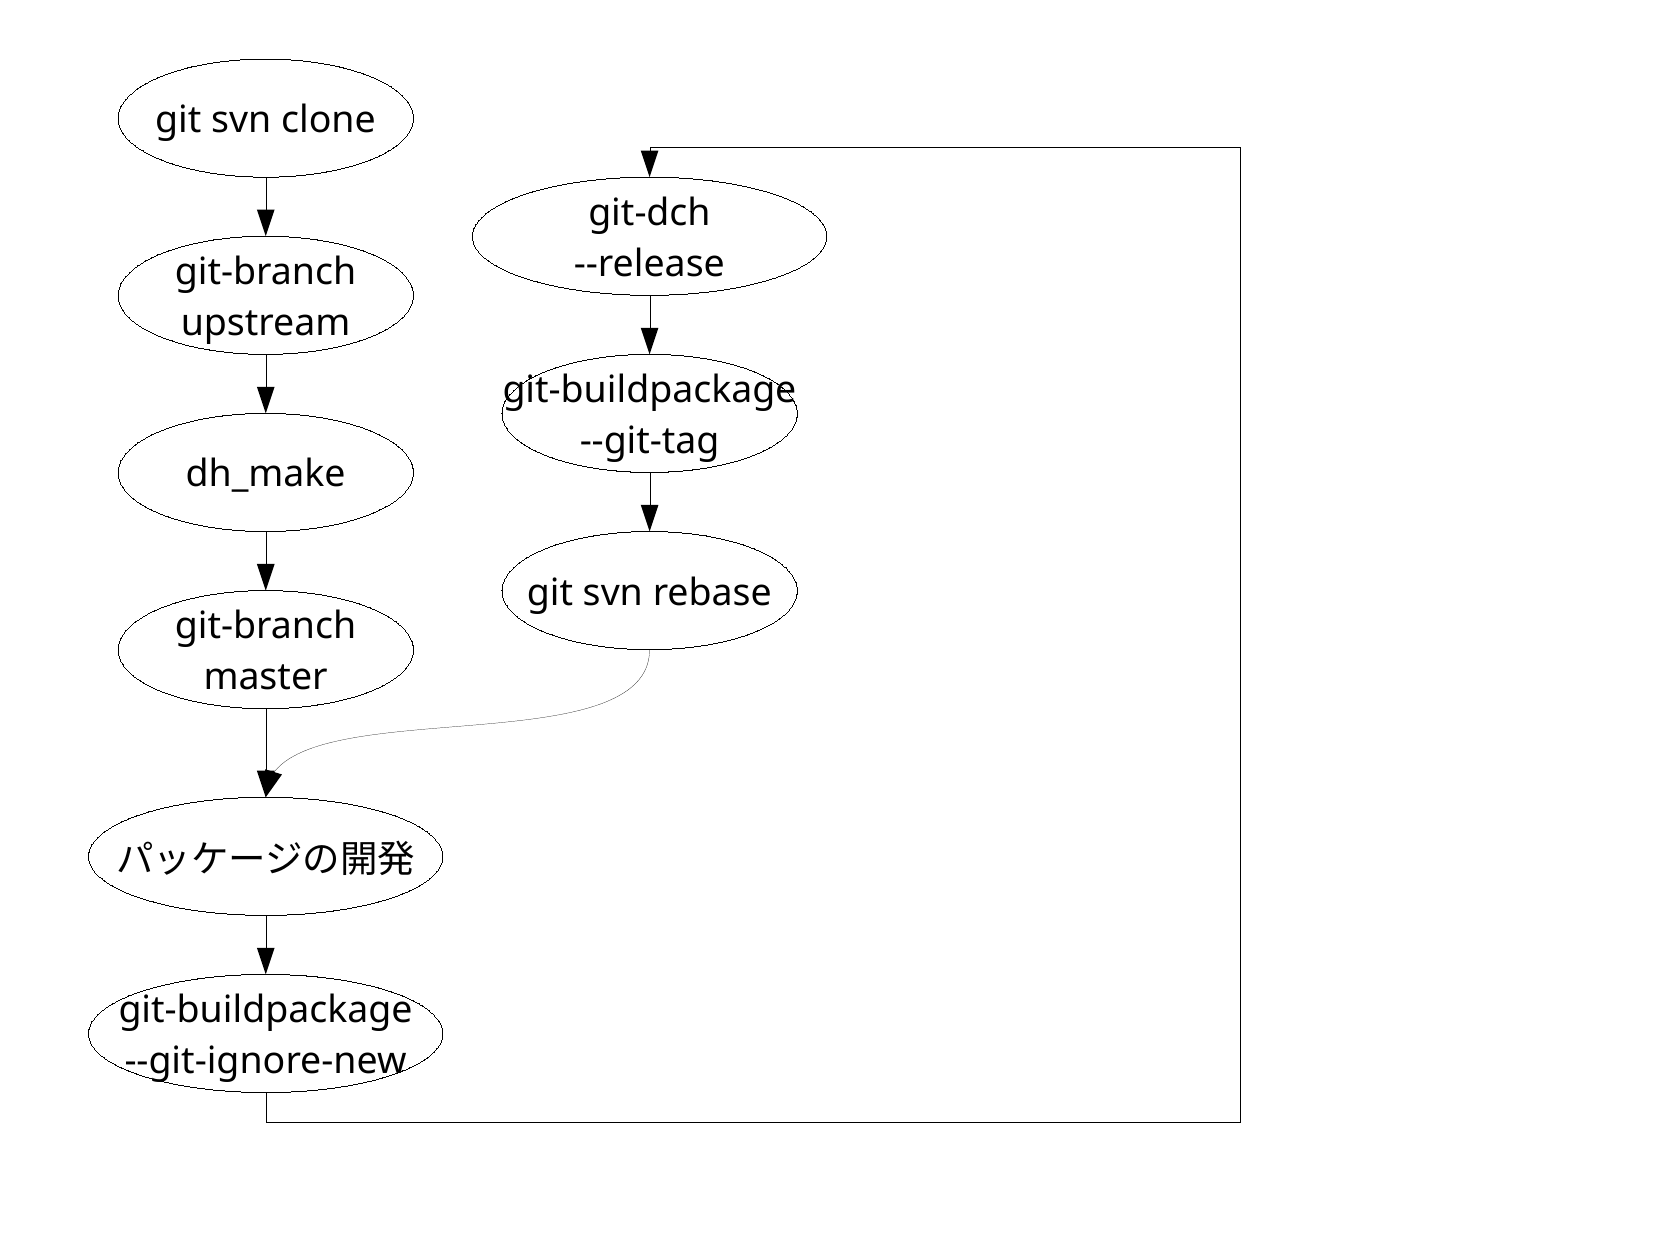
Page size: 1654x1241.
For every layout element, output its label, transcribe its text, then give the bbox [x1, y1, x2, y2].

text_box パッケージの開発 [88, 797, 443, 916]
text_box git-branch master [118, 590, 414, 709]
text_box git-branch upstream [118, 236, 414, 355]
text_box git-buildpackage --git-tag [501, 354, 798, 473]
text_box git svn rebase [501, 531, 798, 650]
text_box dh_make [118, 413, 414, 532]
text_box git-dch --release [472, 177, 827, 296]
text_box git-buildpackage --git-ignore-new [88, 974, 443, 1093]
text_box git svn clone [118, 59, 414, 178]
